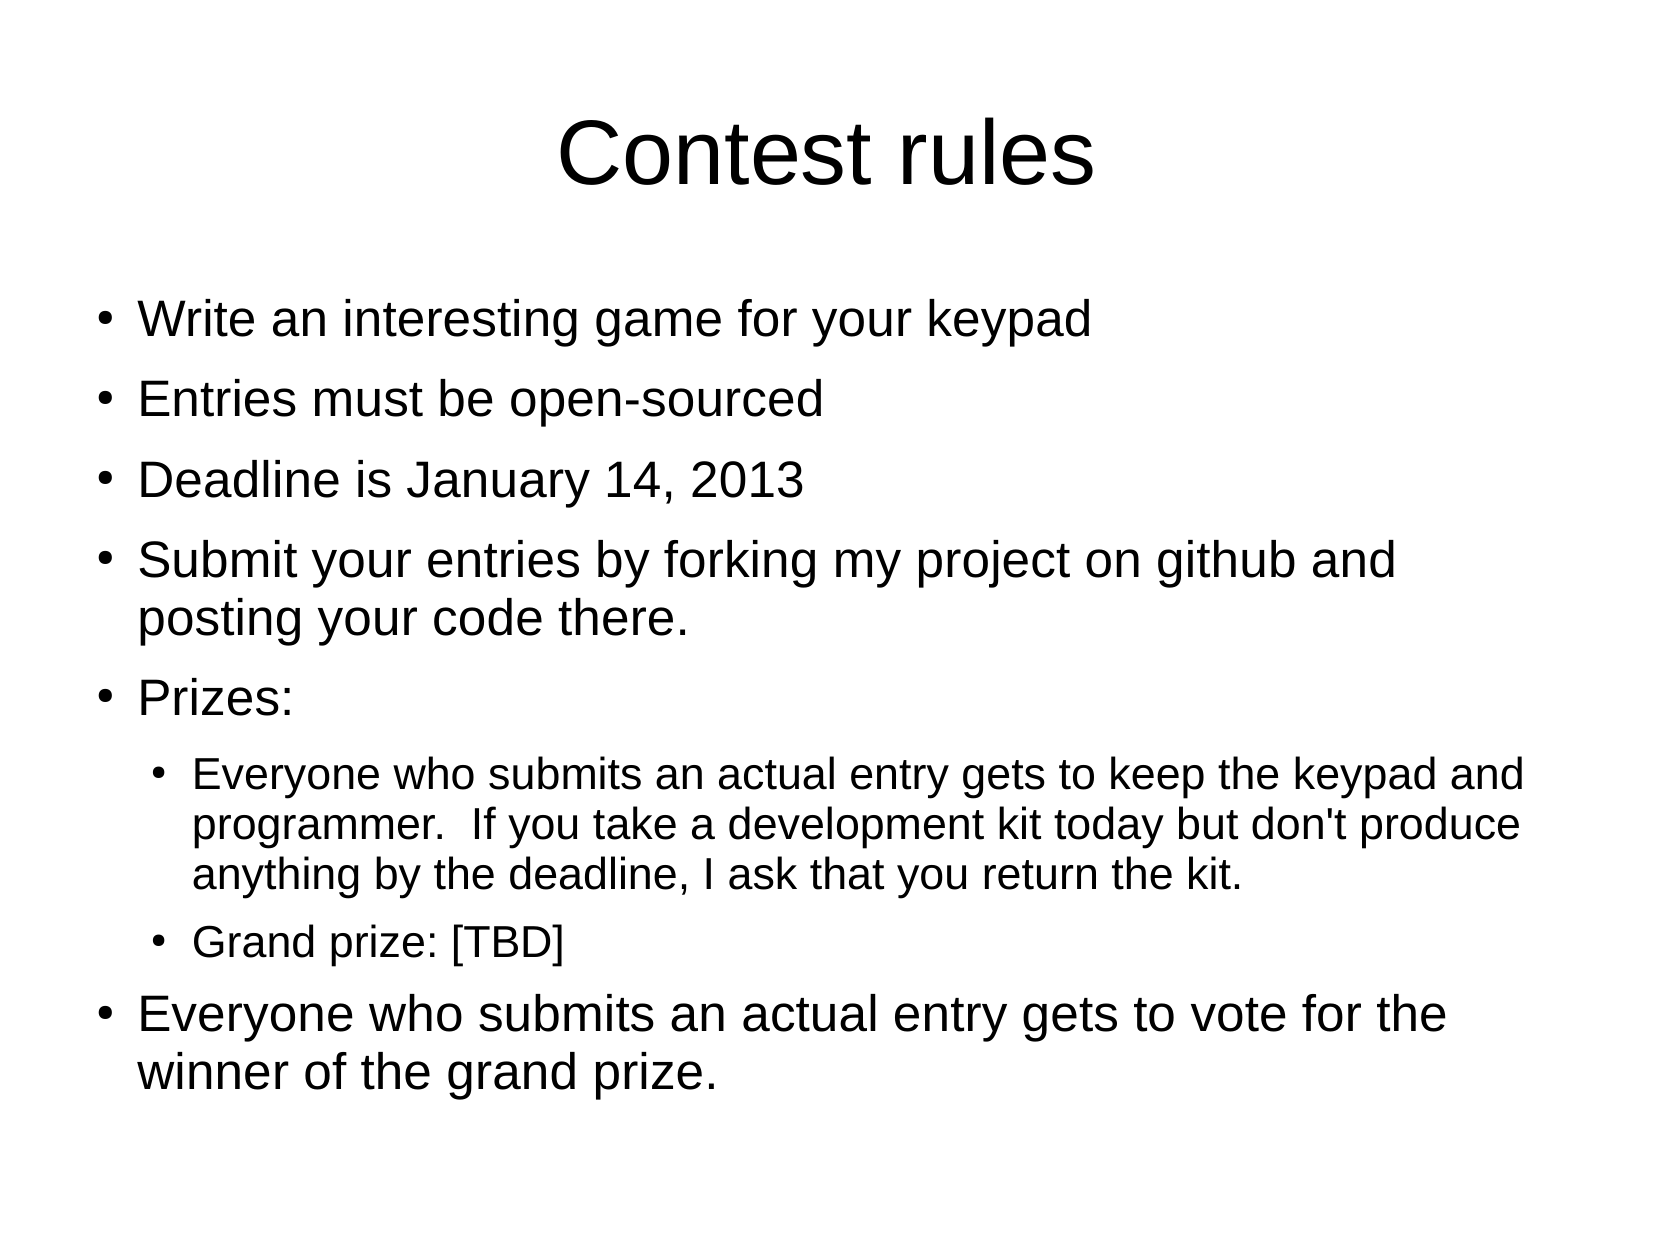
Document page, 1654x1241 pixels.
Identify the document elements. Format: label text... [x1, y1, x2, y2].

title Contest rules [82, 56, 1571, 250]
list Write an interesting game for your keypad Entries must be open-sourced Deadline is January 14, 2013 Submit your entries by forking my project on github and posting your code there. Prizes: Everyone who submits an actual entry gets to keep the keypad and programmer. If you take a development kit today but don't produce anything by the deadline, I ask that you return the kit. Grand prize: [TBD] Everyone who submits an actual entry gets to vote for the winner of the grand prize. [82, 290, 1571, 1109]
